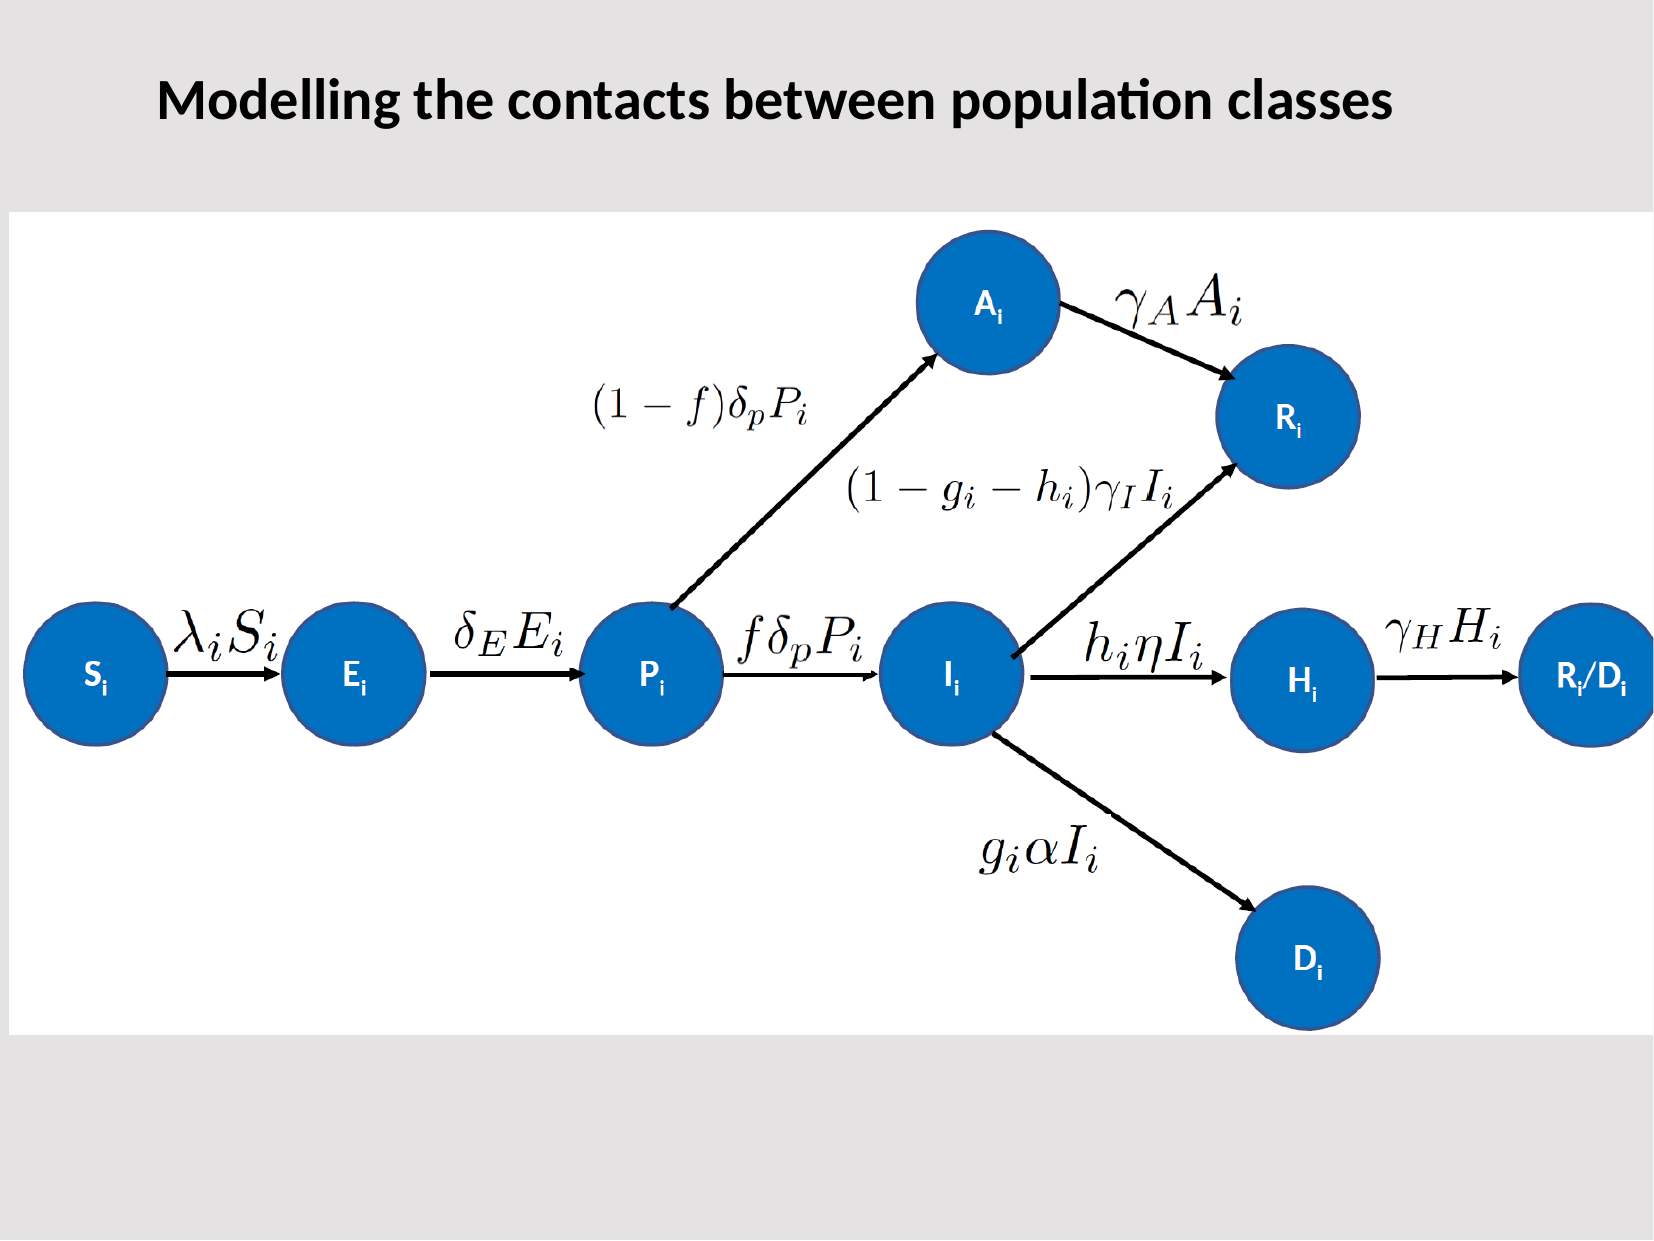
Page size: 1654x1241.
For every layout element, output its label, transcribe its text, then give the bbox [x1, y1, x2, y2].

picture [9, 212, 1654, 1035]
text_box Modelling the contacts between population classes [141, 68, 1489, 142]
